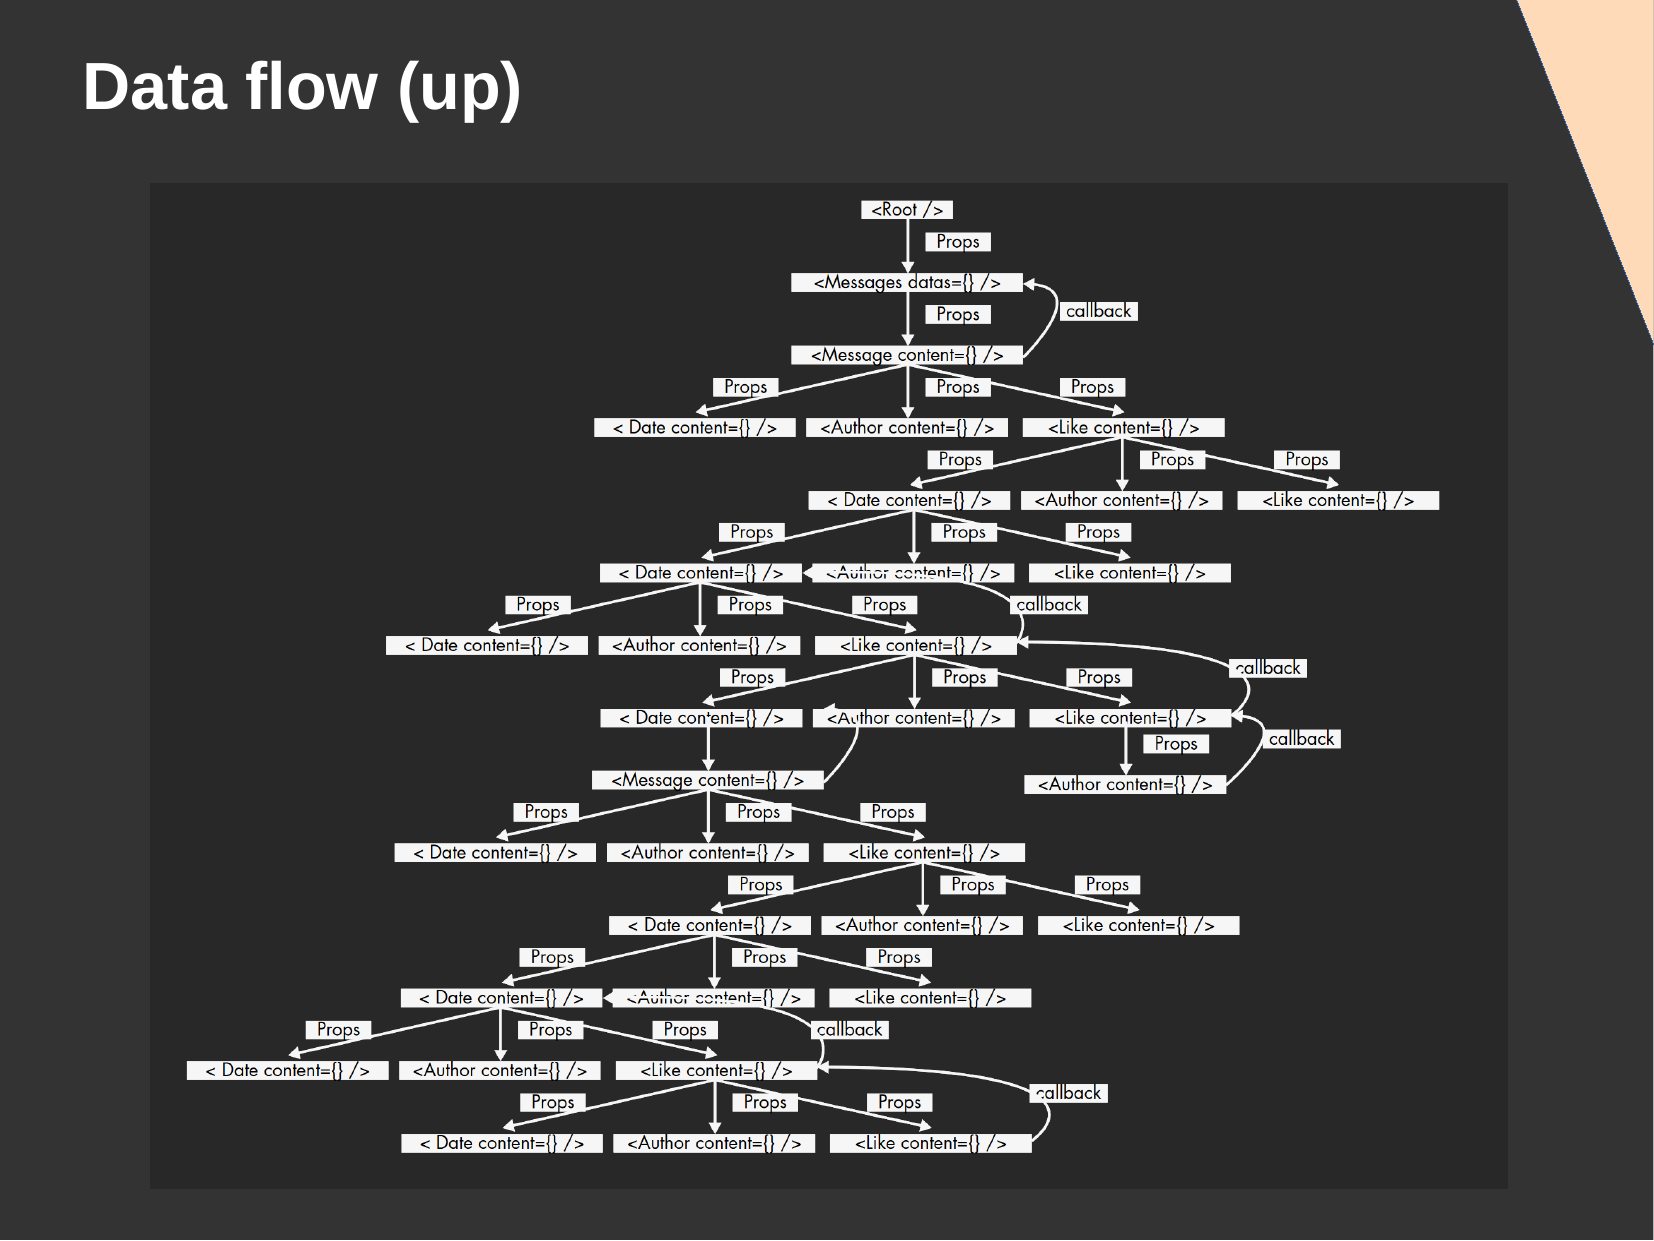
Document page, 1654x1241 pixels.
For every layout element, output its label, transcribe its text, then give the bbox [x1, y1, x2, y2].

title Data flow (up) [82, 49, 1111, 125]
picture [150, 183, 1508, 1189]
text_box [1516, 0, 1654, 345]
